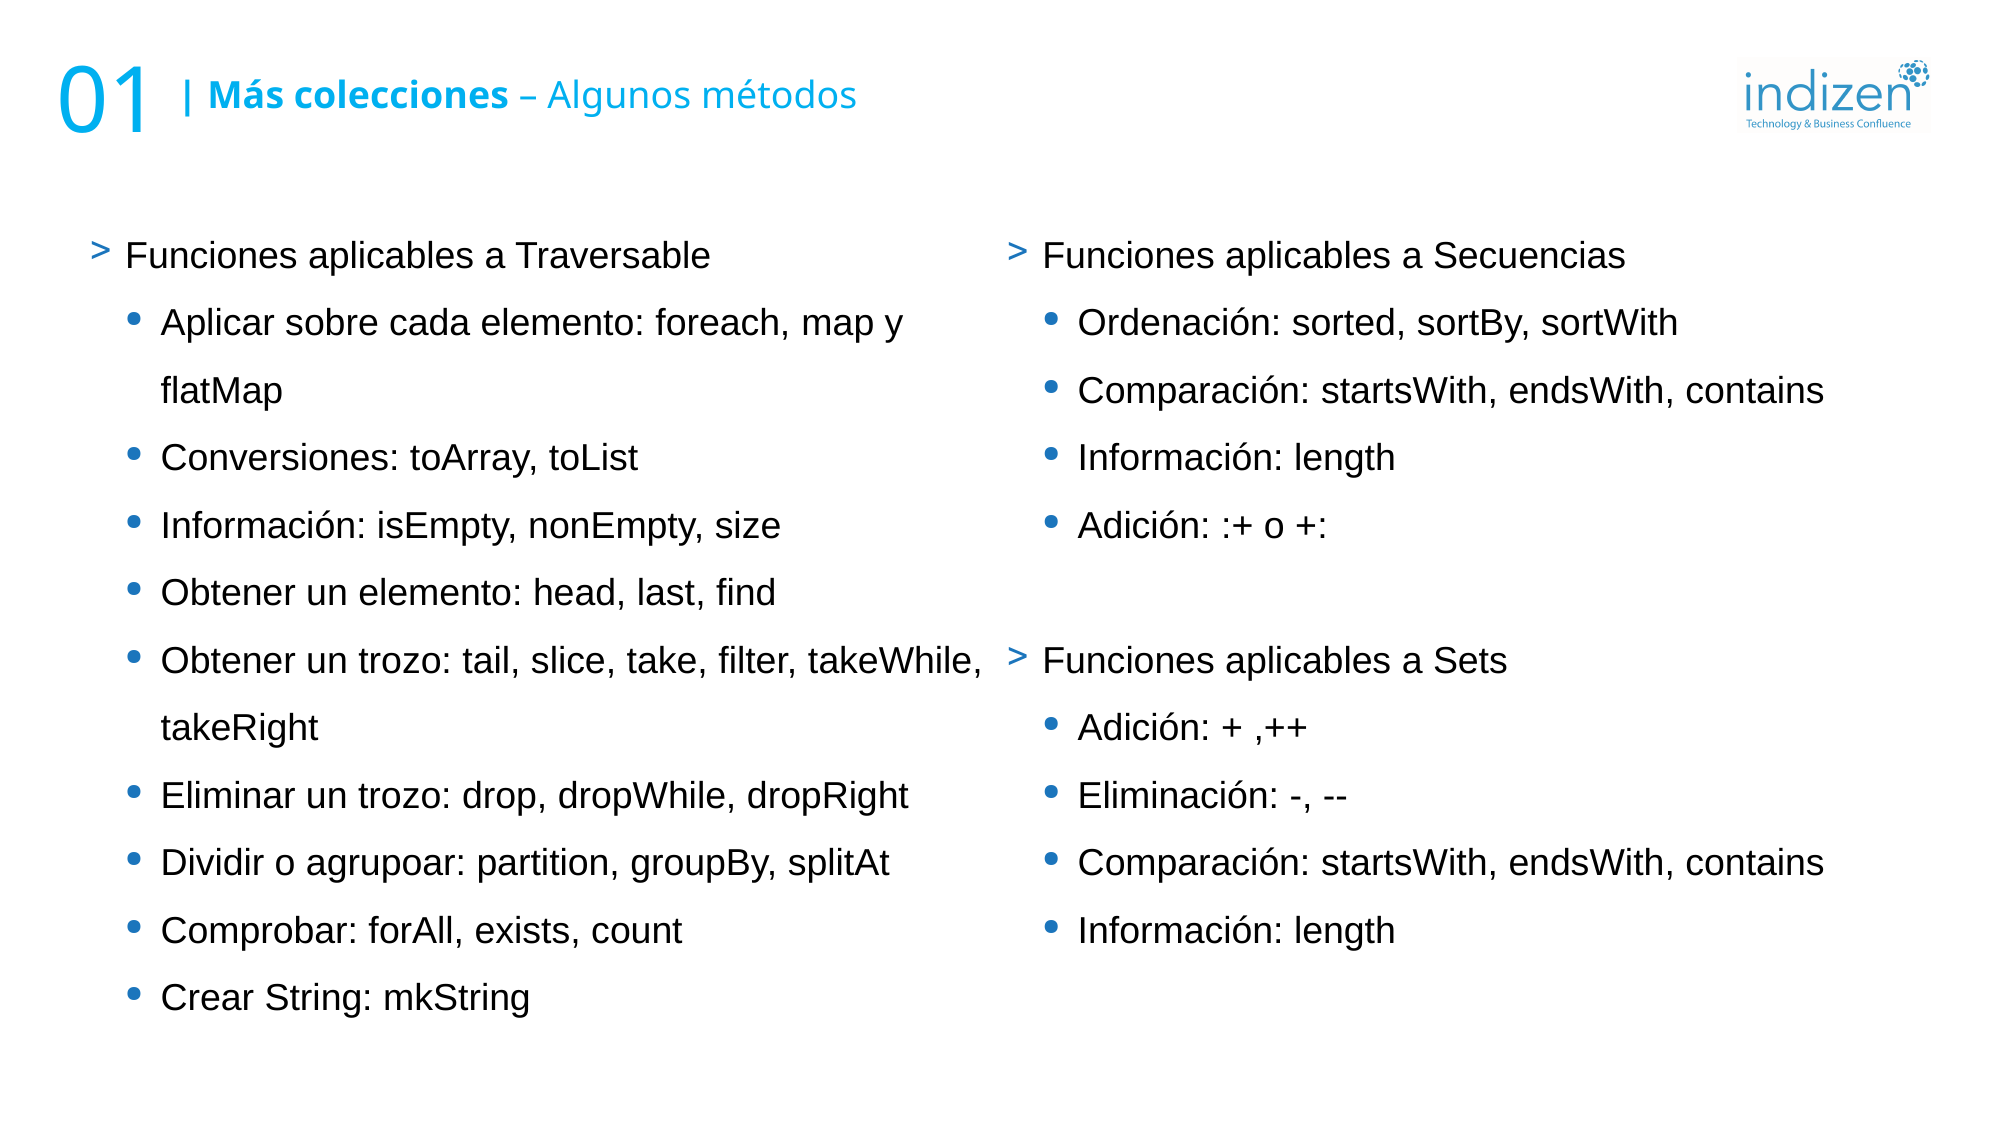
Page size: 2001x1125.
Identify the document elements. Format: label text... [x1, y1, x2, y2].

picture [1737, 57, 1931, 133]
text_box 01 [69, 72, 96, 126]
text_box | Más colecciones – Algunos métodos [157, 60, 1276, 126]
text_box Funciones aplicables a Traversable Aplicar sobre cada elemento: foreach, map y flatMap Conversiones: toArray, toList Información: isEmpty, nonEmpty, size Obtener un elemento: head, last, find Obtener un trozo: tail, slice, take, filter, takeWhile, takeRight Eliminar un trozo: drop, dropWhile, dropRight Dividir o agrupoar: partition, groupBy, splitAt Comprobar: forAll, exists, count Crear String: mkString [75, 200, 992, 945]
text_box 01 [41, 45, 1392, 127]
text_box Funciones aplicables a Secuencias Ordenación: sorted, sortBy, sortWith Comparación: startsWith, endsWith, contains Información: length Adición: :+ o +: Funciones aplicables a Sets Adición: + ,++ Eliminación: -, -- Comparación: startsWith, endsWith, contains Información: length [992, 200, 1933, 1052]
